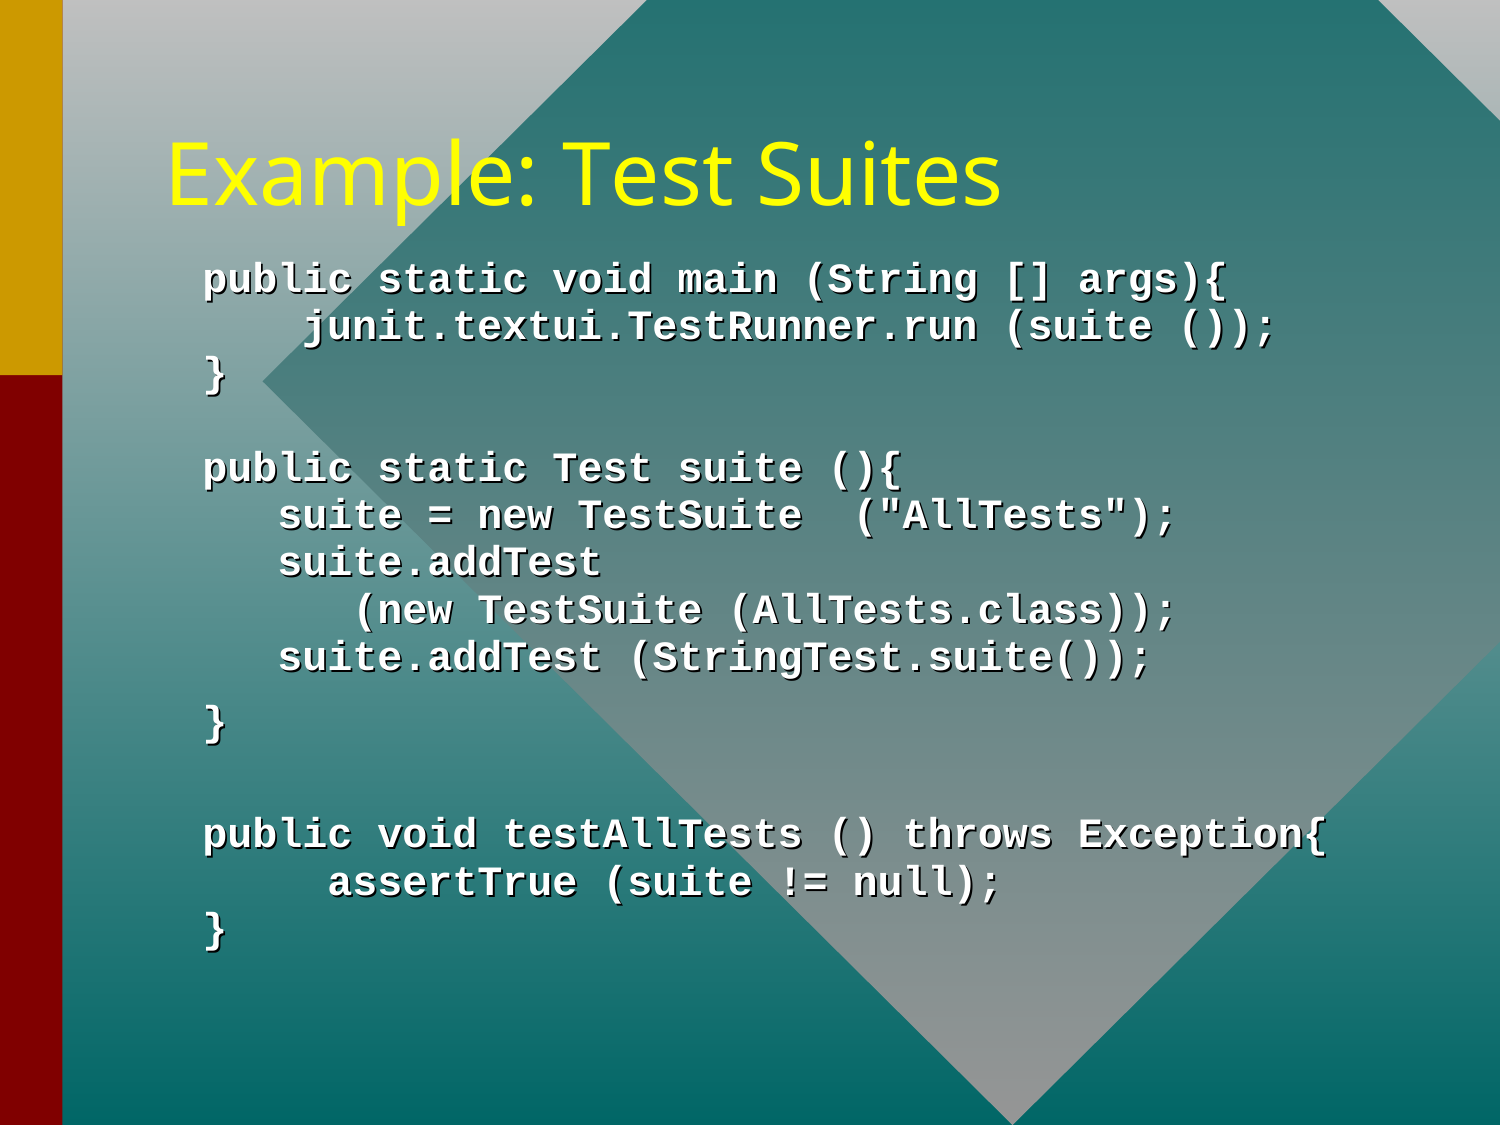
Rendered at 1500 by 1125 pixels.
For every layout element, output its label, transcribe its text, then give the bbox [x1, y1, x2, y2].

list public static void main (String [] args){ junit.textui.TestRunner.run (suite ()); } public static Test suite (){ suite = new TestSuite ("AllTests"); suite.addTest (new TestSuite (AllTests.class)); suite.addTest (StringTest.suite()); } public void testAllTests () throws Exception{ assertTrue (suite != null); } [112, 249, 1438, 1051]
title Example: Test Suites [150, 99, 1351, 249]
